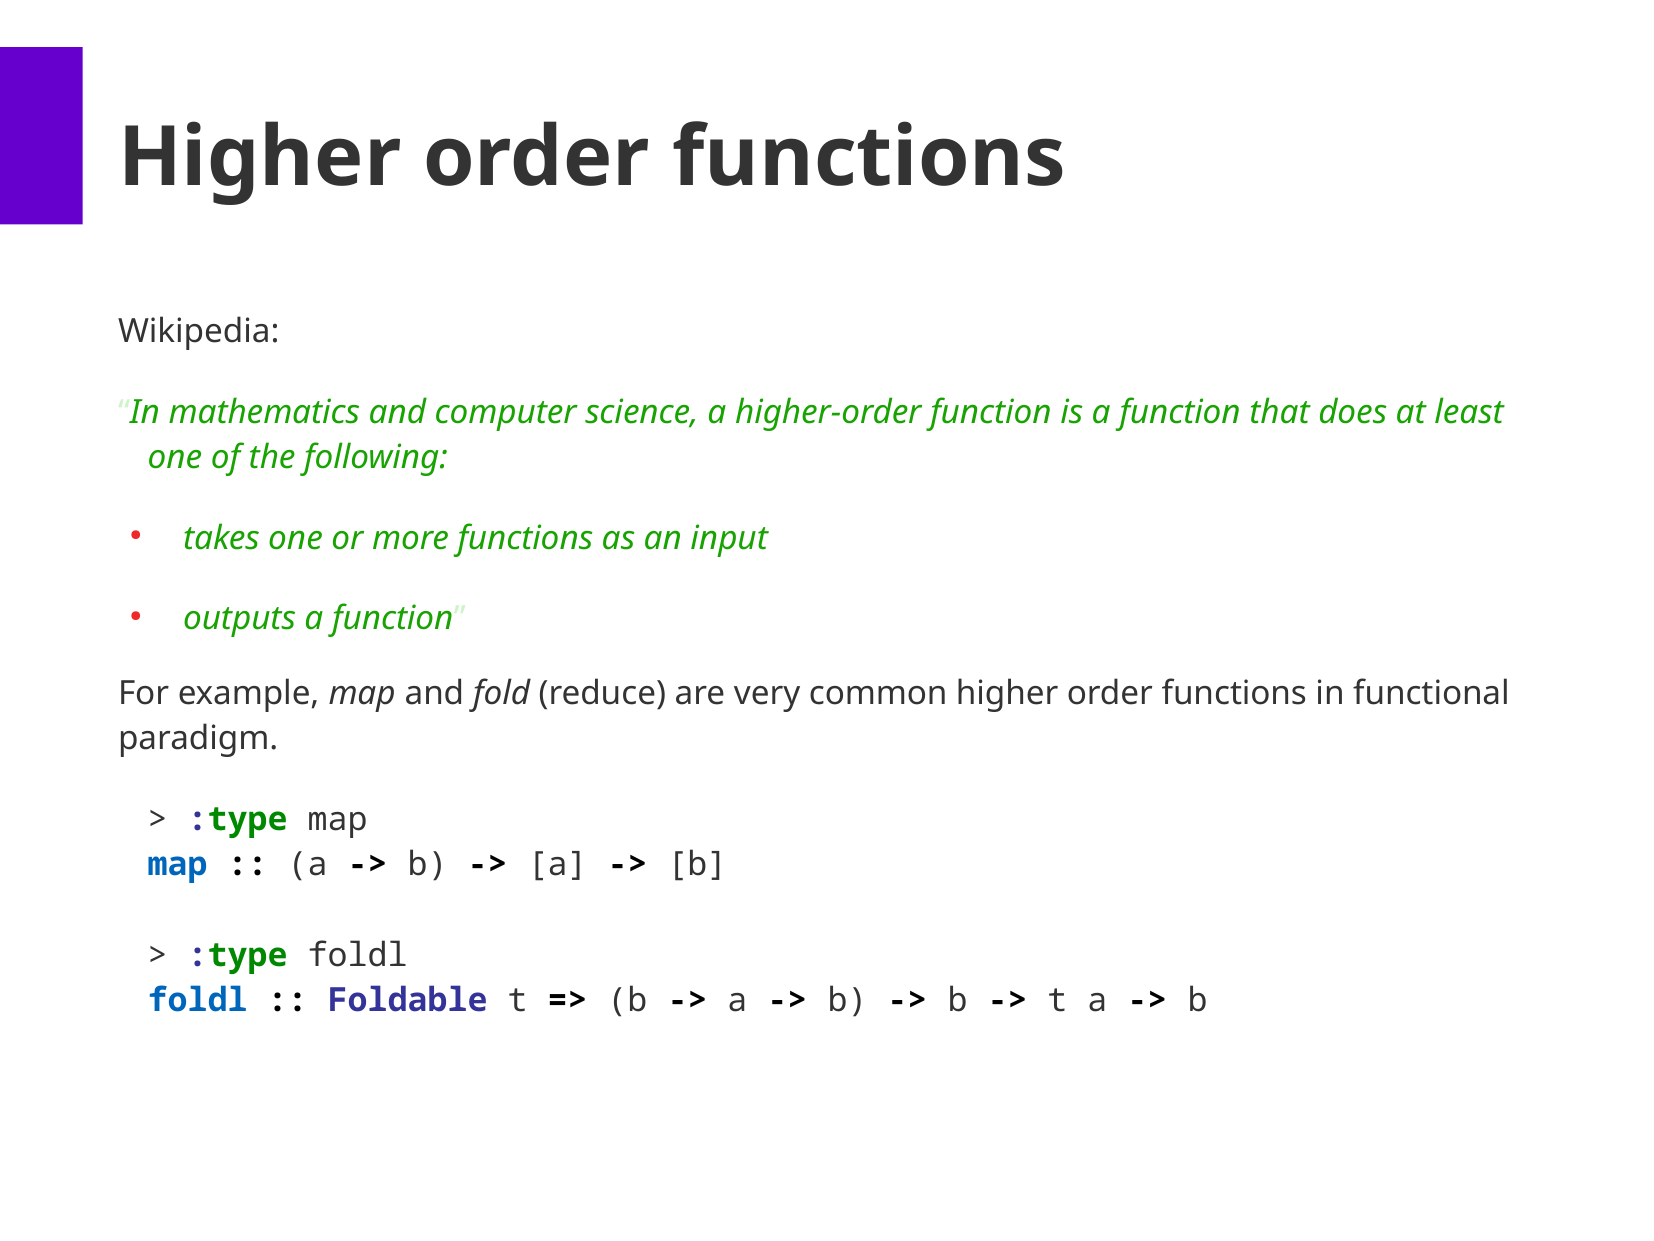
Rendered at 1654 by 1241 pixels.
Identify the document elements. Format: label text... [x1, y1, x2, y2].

title Higher order functions [118, 49, 1571, 257]
list Wikipedia: “In mathematics and computer science, a higher-order function is a function that does at least one of the following: takes one or more functions as an input outputs a function” For example, map and fold (reduce) are very common higher order functions in functional paradigm. > :type map map :: (a -> b) -> [a] -> [b] > :type foldl foldl :: Foldable t => (b -> a -> b) -> b -> t a -> b [118, 307, 1536, 1074]
